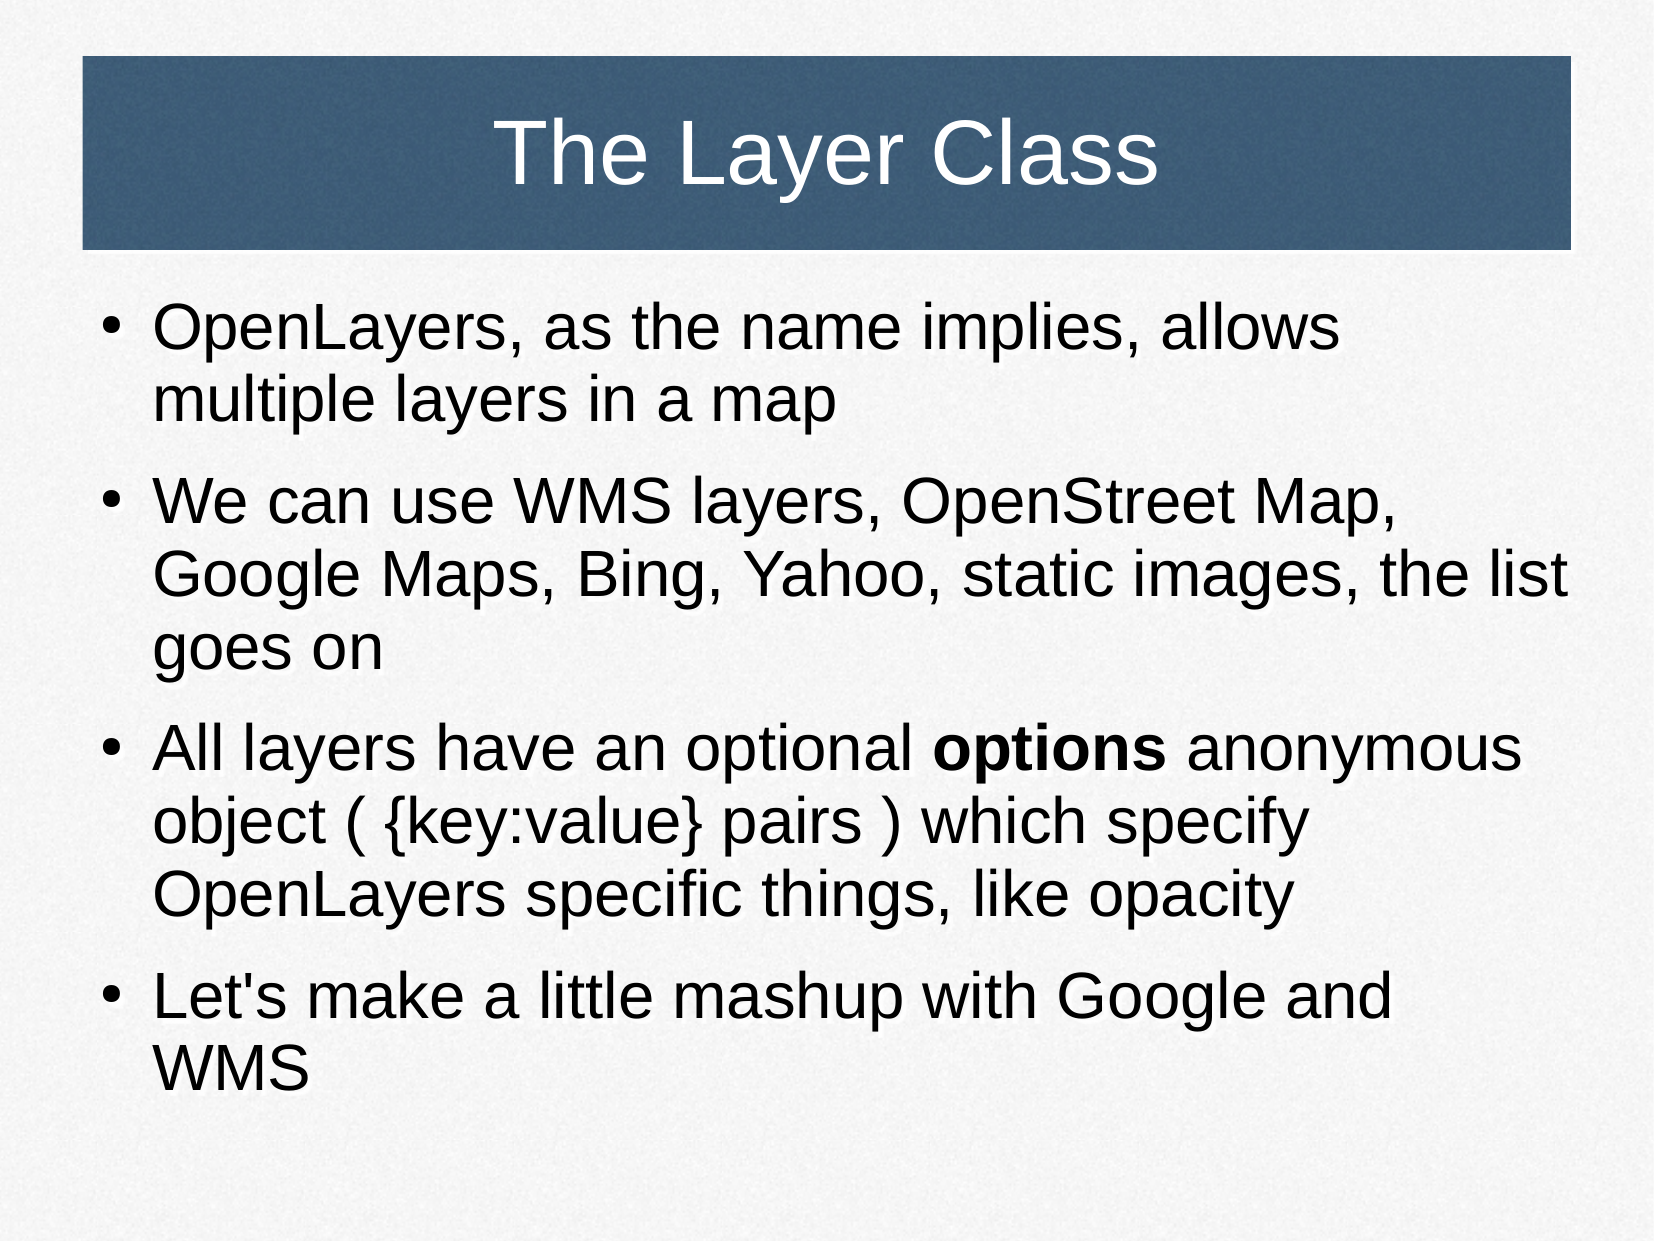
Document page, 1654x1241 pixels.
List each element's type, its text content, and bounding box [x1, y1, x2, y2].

list OpenLayers, as the name implies, allows multiple layers in a map We can use WMS layers, OpenStreet Map, Google Maps, Bing, Yahoo, static images, the list goes on All layers have an optional options anonymous object ( {key:value} pairs ) which specify OpenLayers specific things, like opacity Let's make a little mashup with Google and WMS [82, 290, 1571, 1109]
picture [0, 0, 1654, 1241]
title The Layer Class [82, 56, 1571, 250]
